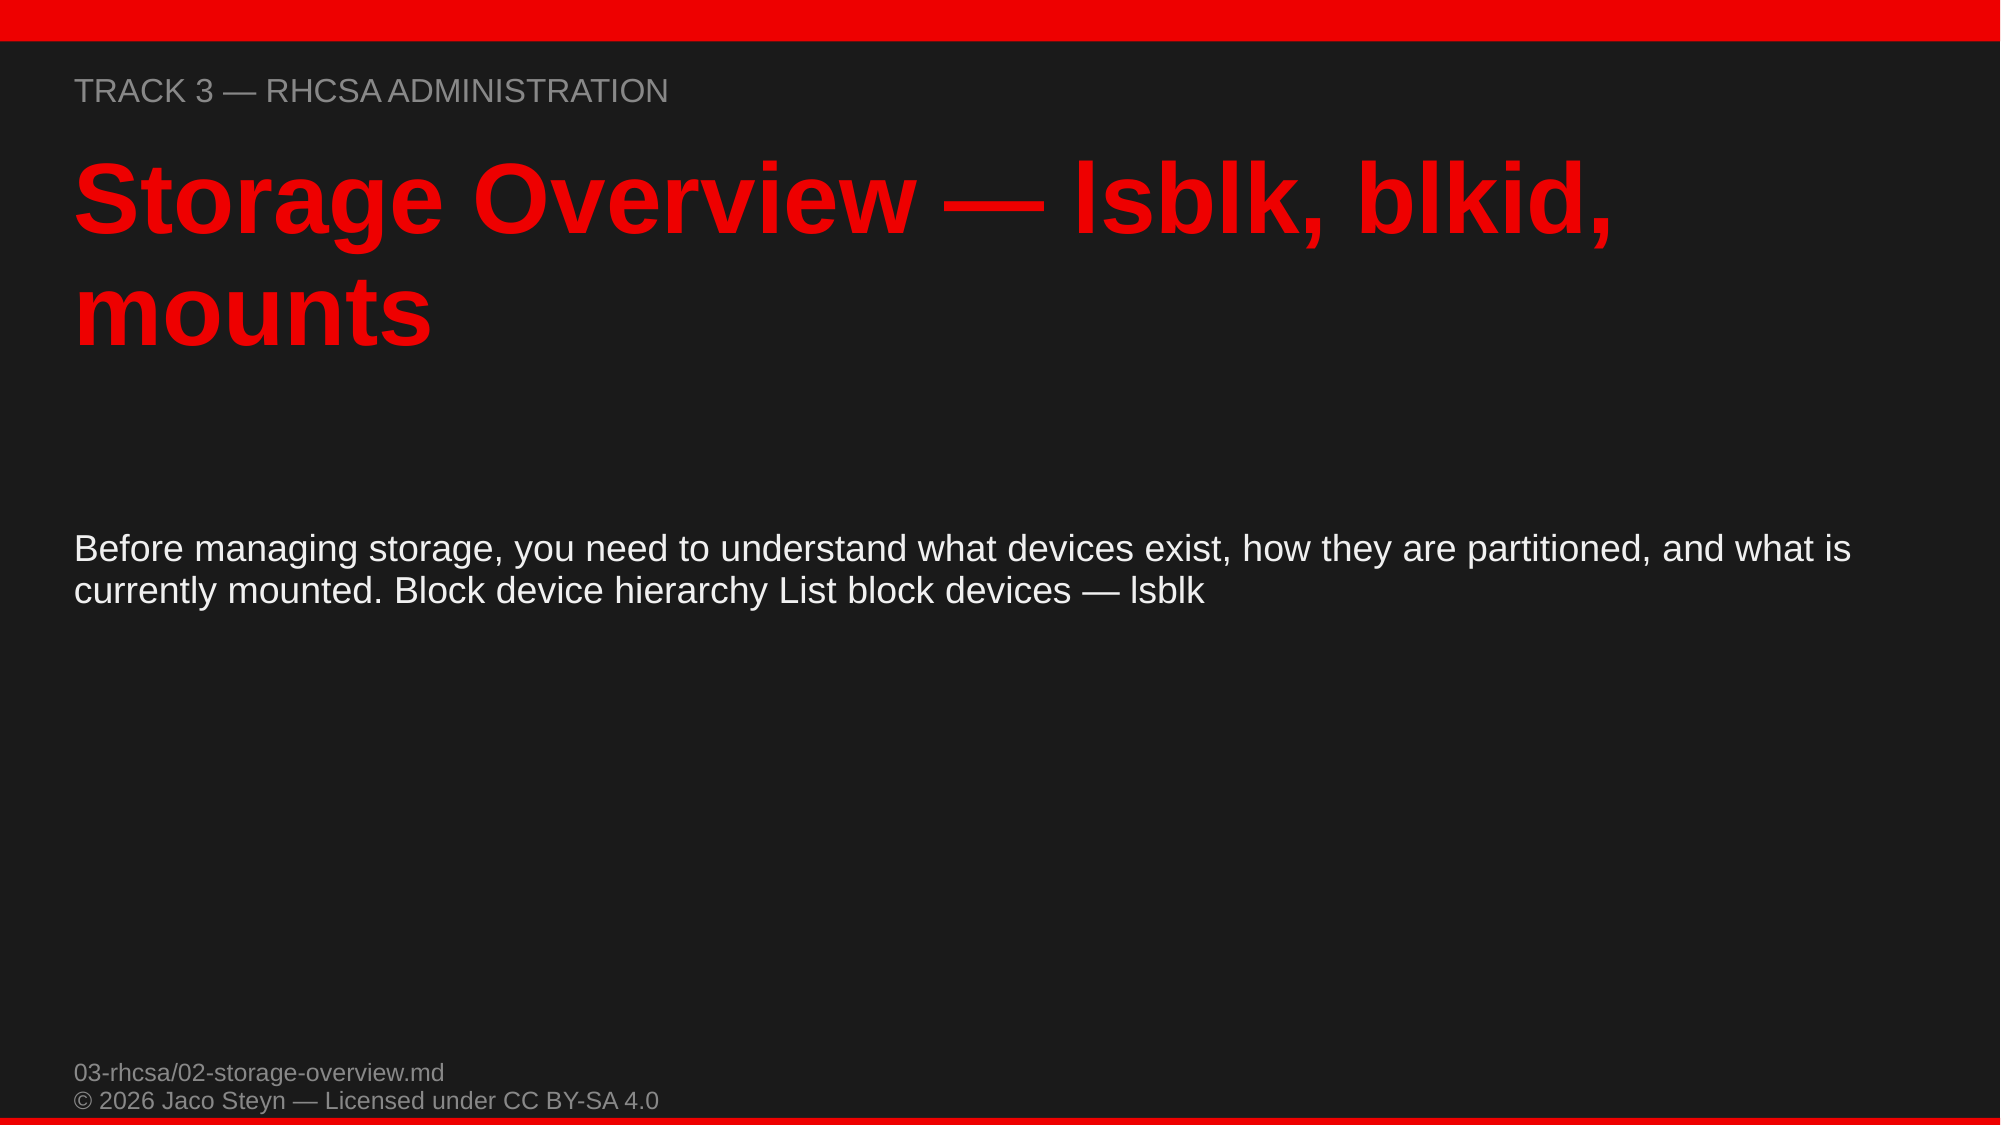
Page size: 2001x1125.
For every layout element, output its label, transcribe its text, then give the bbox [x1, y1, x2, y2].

text_box Before managing storage, you need to understand what devices exist, how they are partitioned, and what is currently mounted. Block device hierarchy List block devices — lsblk [59, 519, 1942, 727]
text_box 03-rhcsa/02-storage-overview.md © 2026 Jaco Steyn — Licensed under CC BY-SA 4.0 [59, 1051, 1942, 1111]
text_box TRACK 3 — RHCSA ADMINISTRATION [59, 64, 1942, 119]
text_box Storage Overview — lsblk, blkid, mounts [59, 135, 1942, 461]
text_box [0, 0, 2001, 42]
text_box [0, 1117, 2001, 1125]
